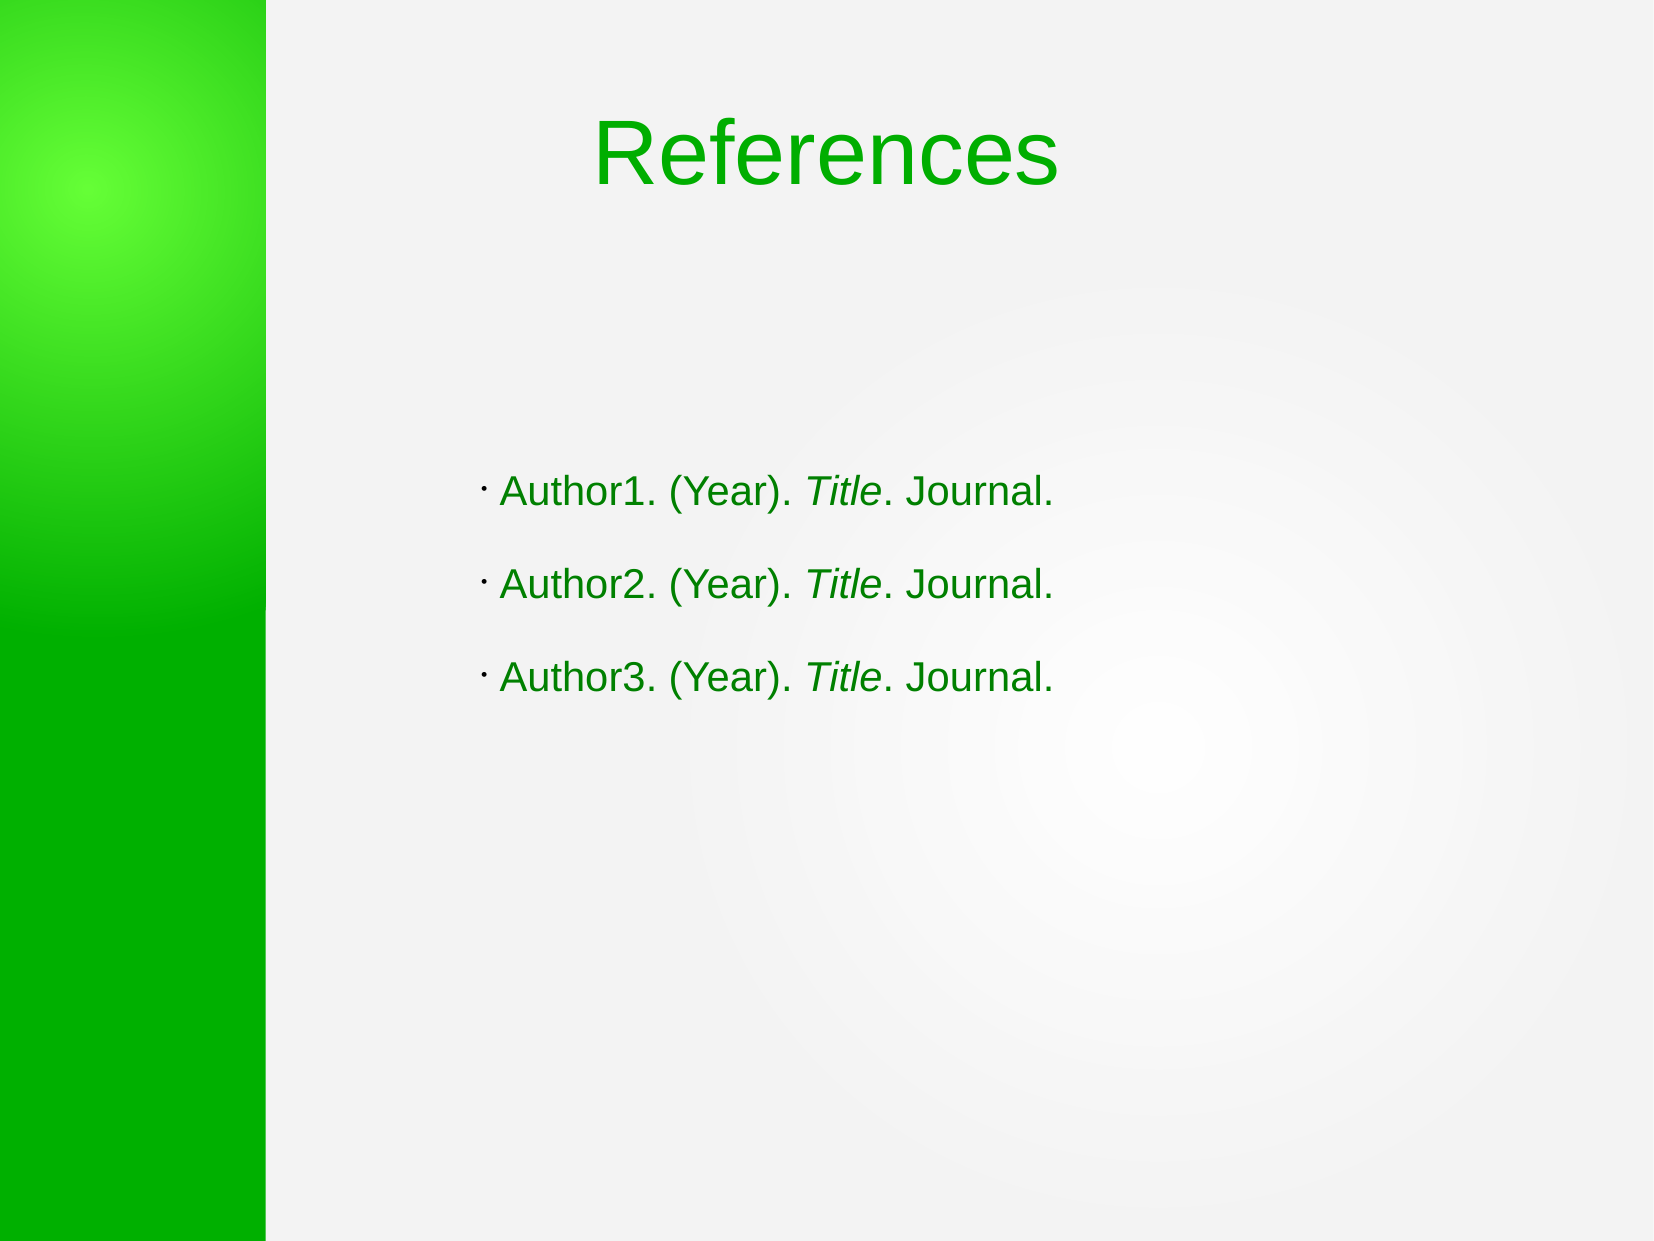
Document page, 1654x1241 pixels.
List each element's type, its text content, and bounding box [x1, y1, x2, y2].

title References [82, 49, 1571, 257]
text_box Author1. (Year). Title. Journal. Author2. (Year). Title. Journal. Author3. (Year). Title. Journal. [466, 460, 1188, 888]
